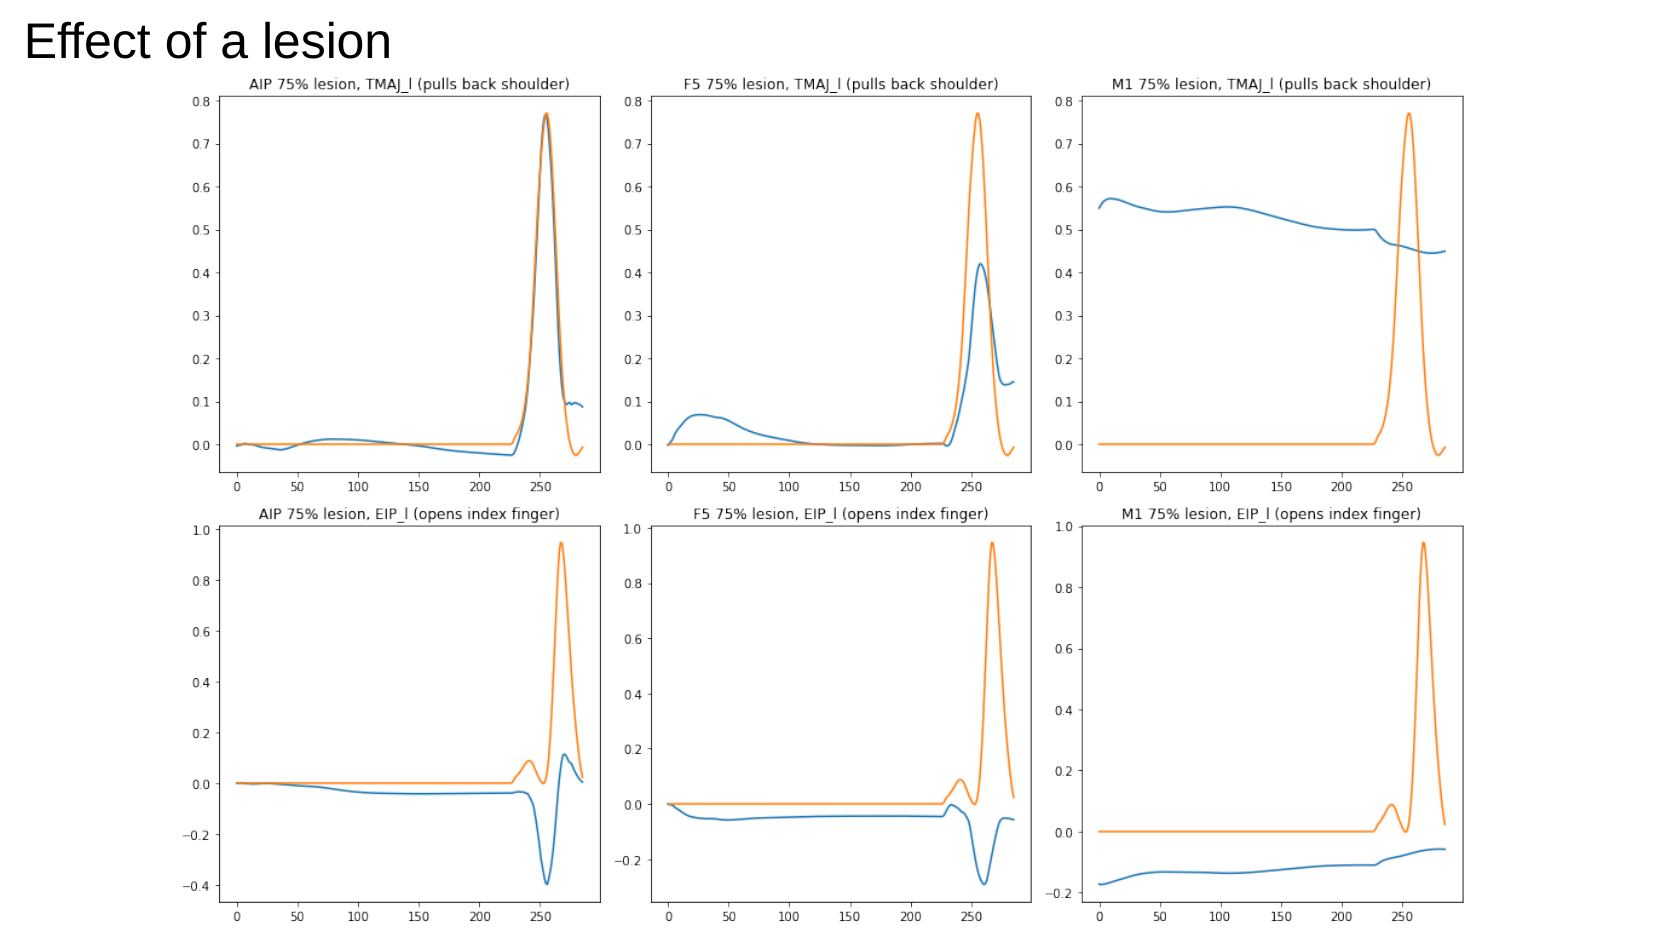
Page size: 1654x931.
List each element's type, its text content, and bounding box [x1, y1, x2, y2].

text_box Effect of a lesion [9, 6, 408, 77]
picture [173, 69, 1470, 931]
